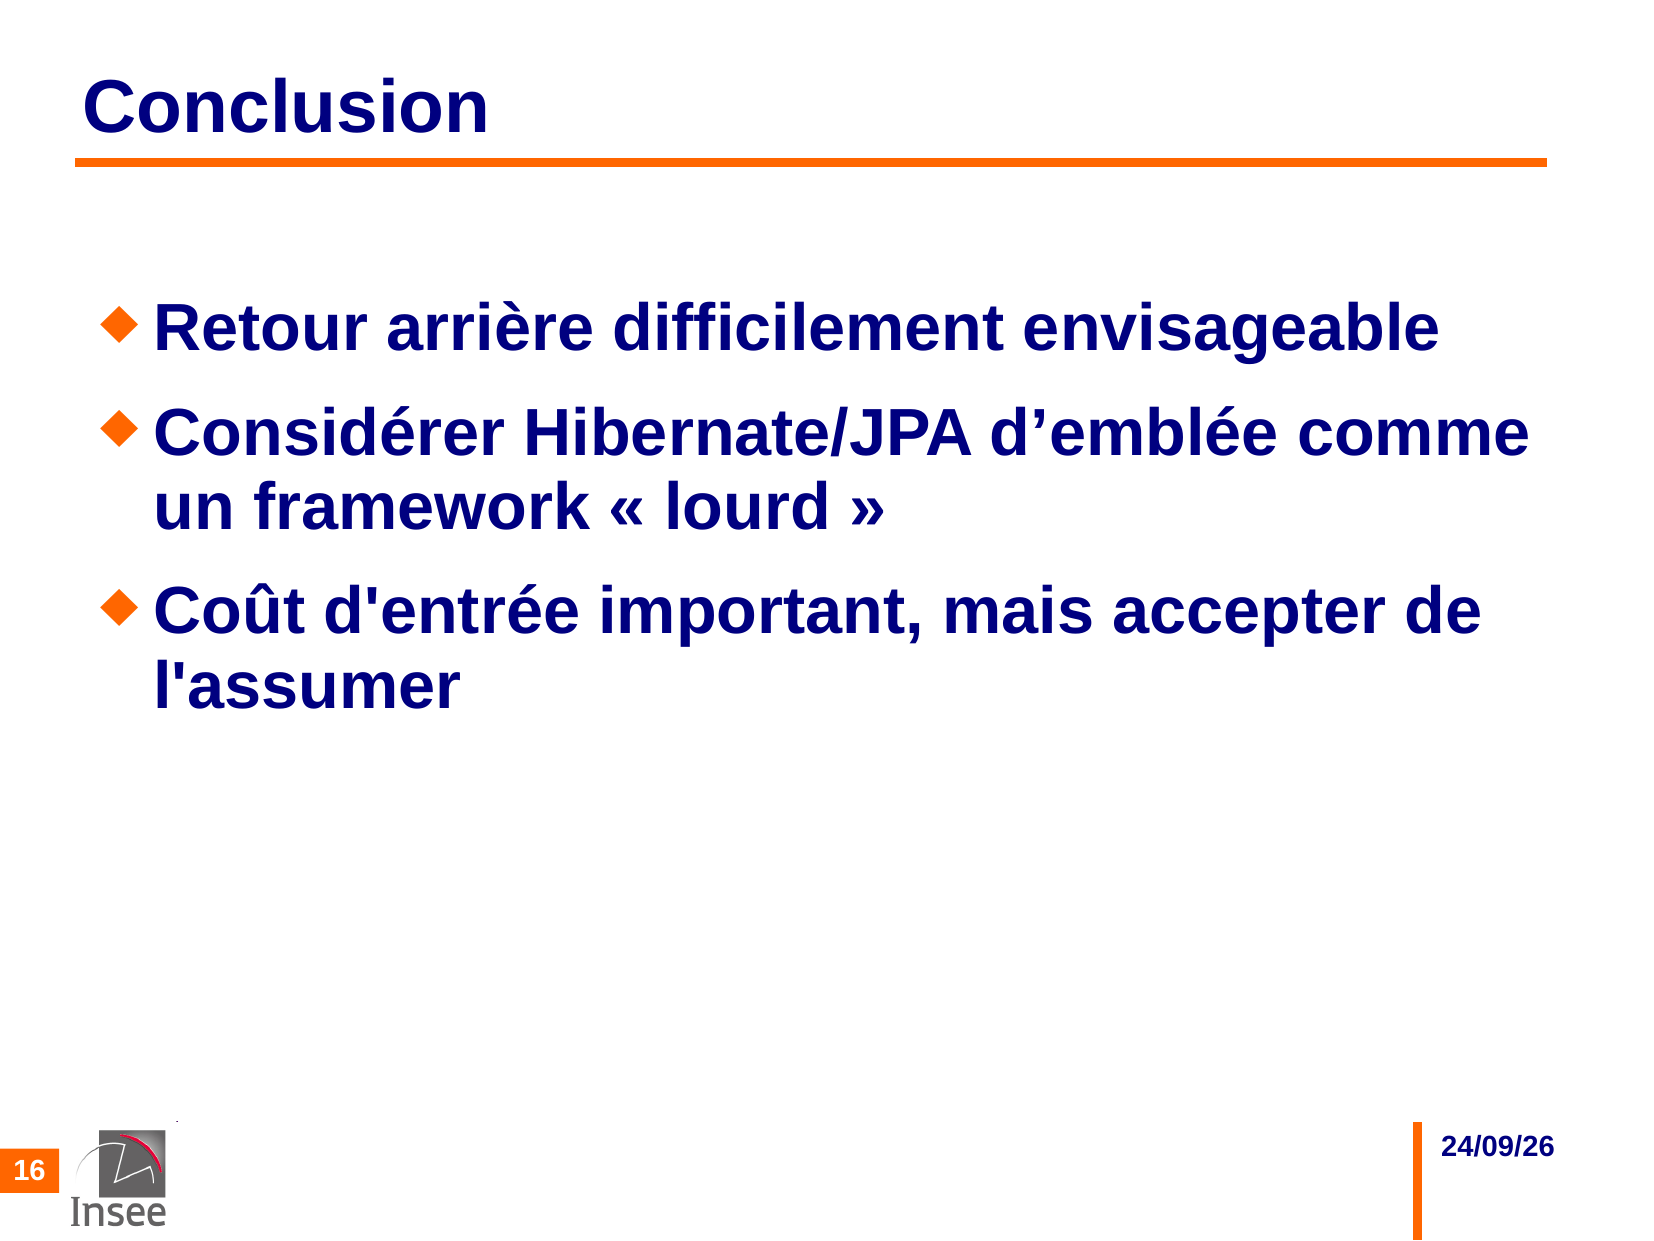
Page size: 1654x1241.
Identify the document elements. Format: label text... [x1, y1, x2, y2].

title Conclusion [82, 49, 1619, 163]
list Retour arrière difficilement envisageable Considérer Hibernate/JPA d’emblée comme un framework « lourd » Coût d'entrée important, mais accepter de l'assumer [82, 290, 1571, 1010]
picture [62, 1121, 178, 1241]
